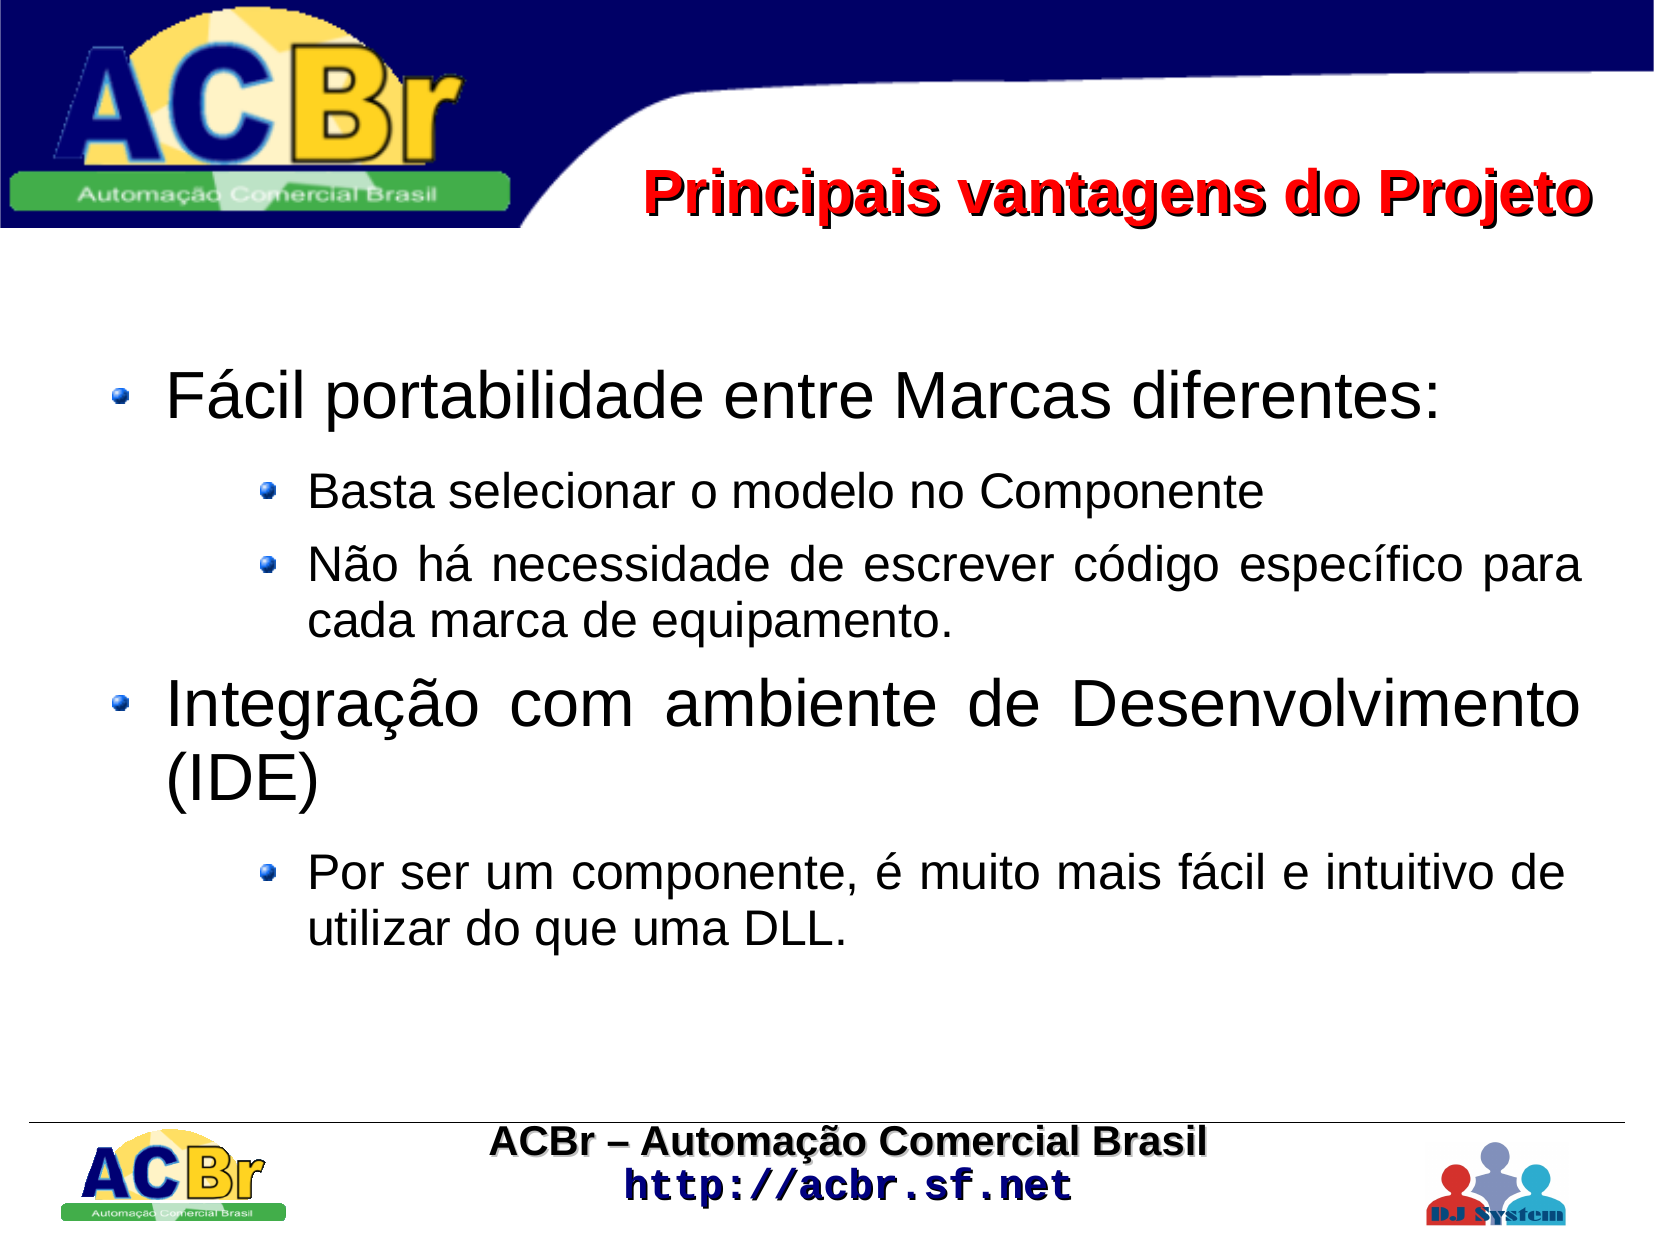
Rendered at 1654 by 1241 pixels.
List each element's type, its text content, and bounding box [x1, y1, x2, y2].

title Principais vantagens do Projeto [604, 108, 1631, 277]
picture [59, 1127, 287, 1224]
picture [0, 0, 1654, 228]
picture [1425, 1142, 1569, 1227]
list Fácil portabilidade entre Marcas diferentes: Basta selecionar o modelo no Componente Não há necessidade de escrever código específico para cada marca de equipamento. Integração com ambiente de Desenvolvimento (IDE) Por ser um componente, é muito mais fácil e intuitivo de utilizar do que uma DLL. [94, 358, 1583, 1046]
